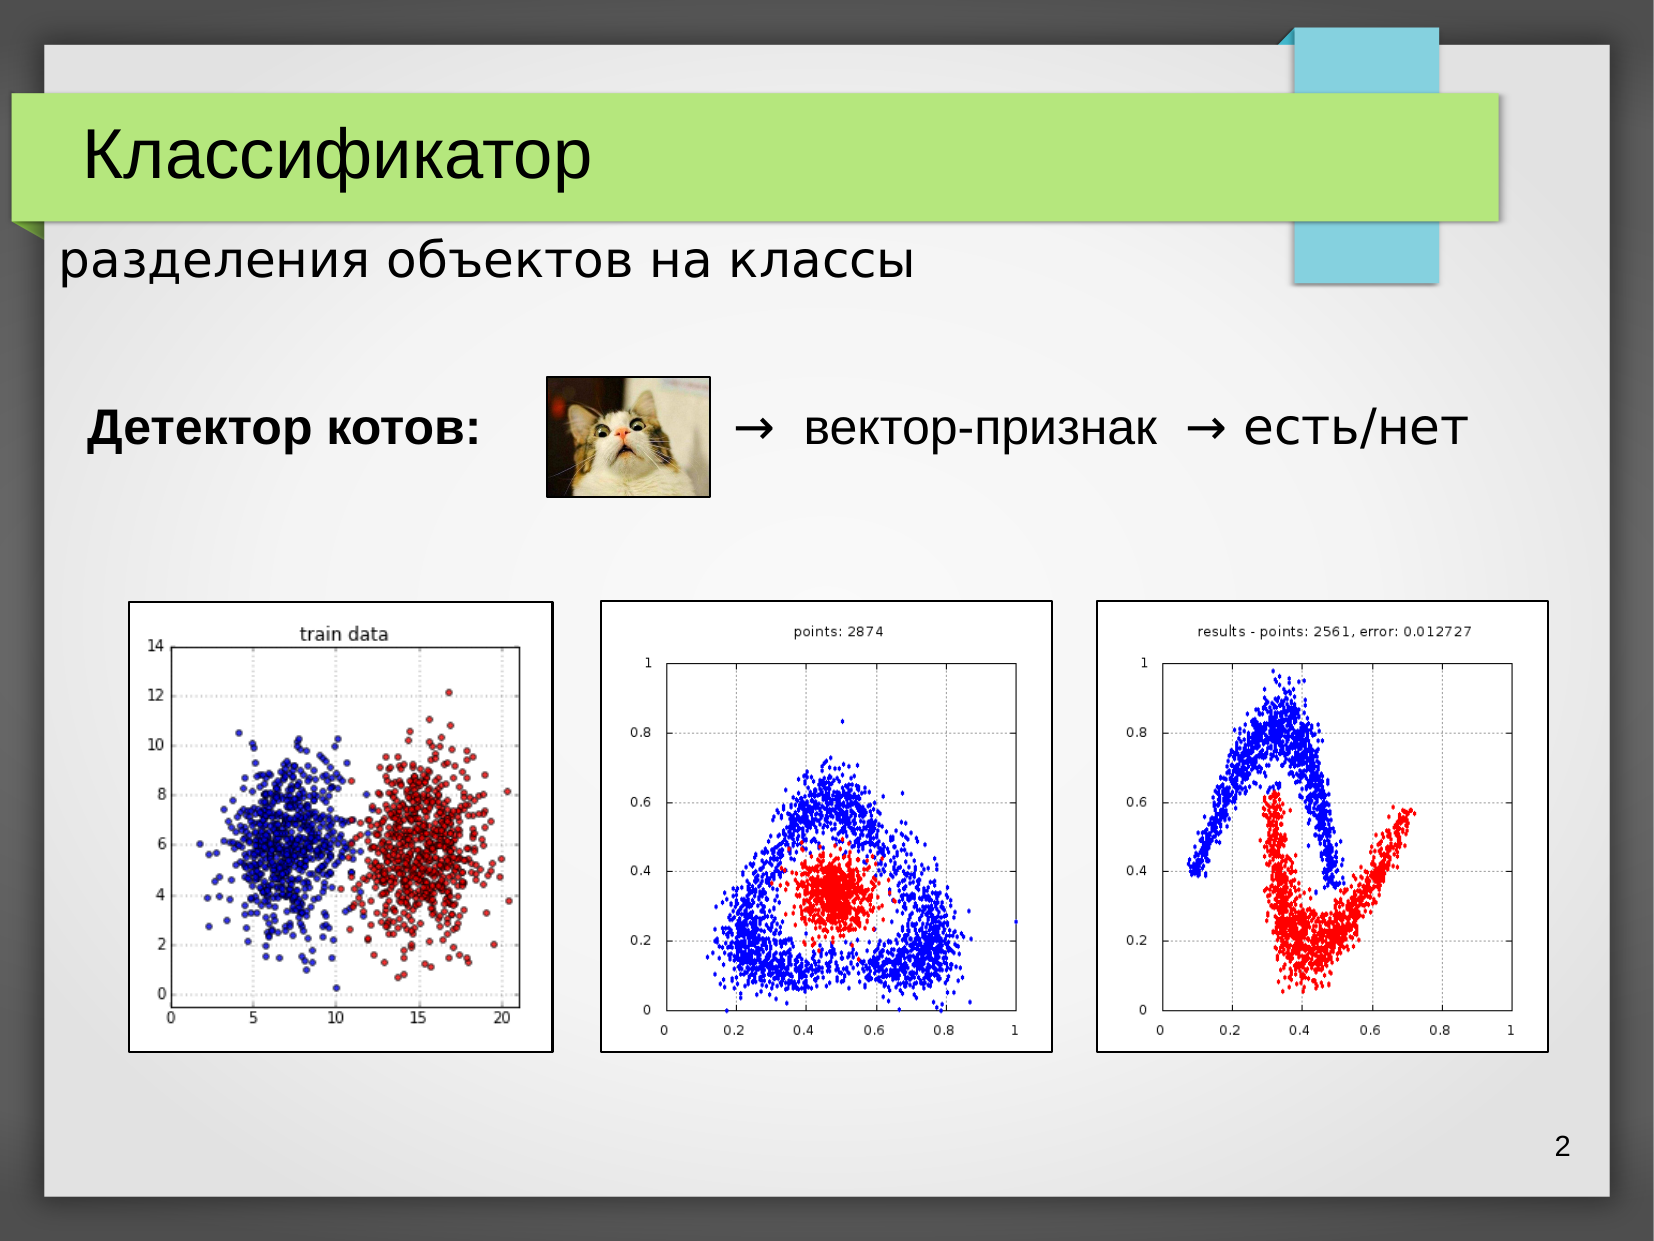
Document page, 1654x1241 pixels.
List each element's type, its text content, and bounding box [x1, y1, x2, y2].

text_box разделения объектов на классы [59, 230, 945, 290]
title Классификатор [82, 114, 1465, 194]
picture [0, 0, 1654, 1241]
text_box Детектор котов: → вектор-признак → есть/нет [59, 307, 1489, 603]
